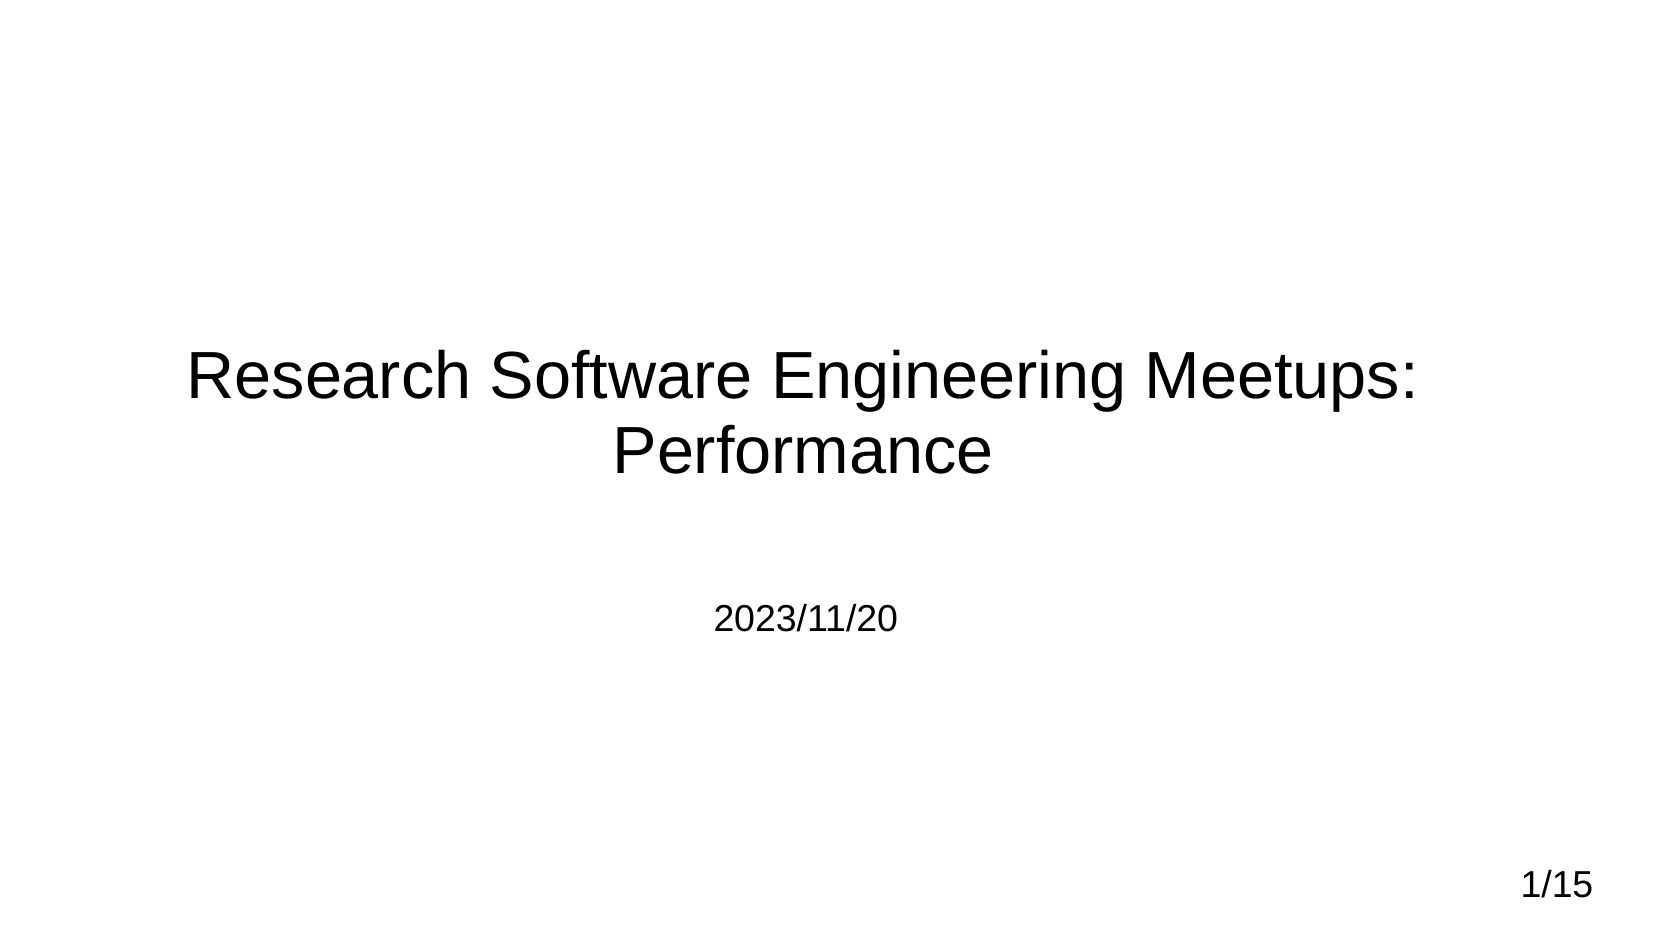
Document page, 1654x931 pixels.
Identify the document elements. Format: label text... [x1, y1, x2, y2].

subtitle Research Software Engineering Meetups: Performance [59, 217, 1548, 758]
text_box <number>/15 [1505, 856, 1625, 931]
text_box 2023/11/20 [698, 590, 916, 648]
